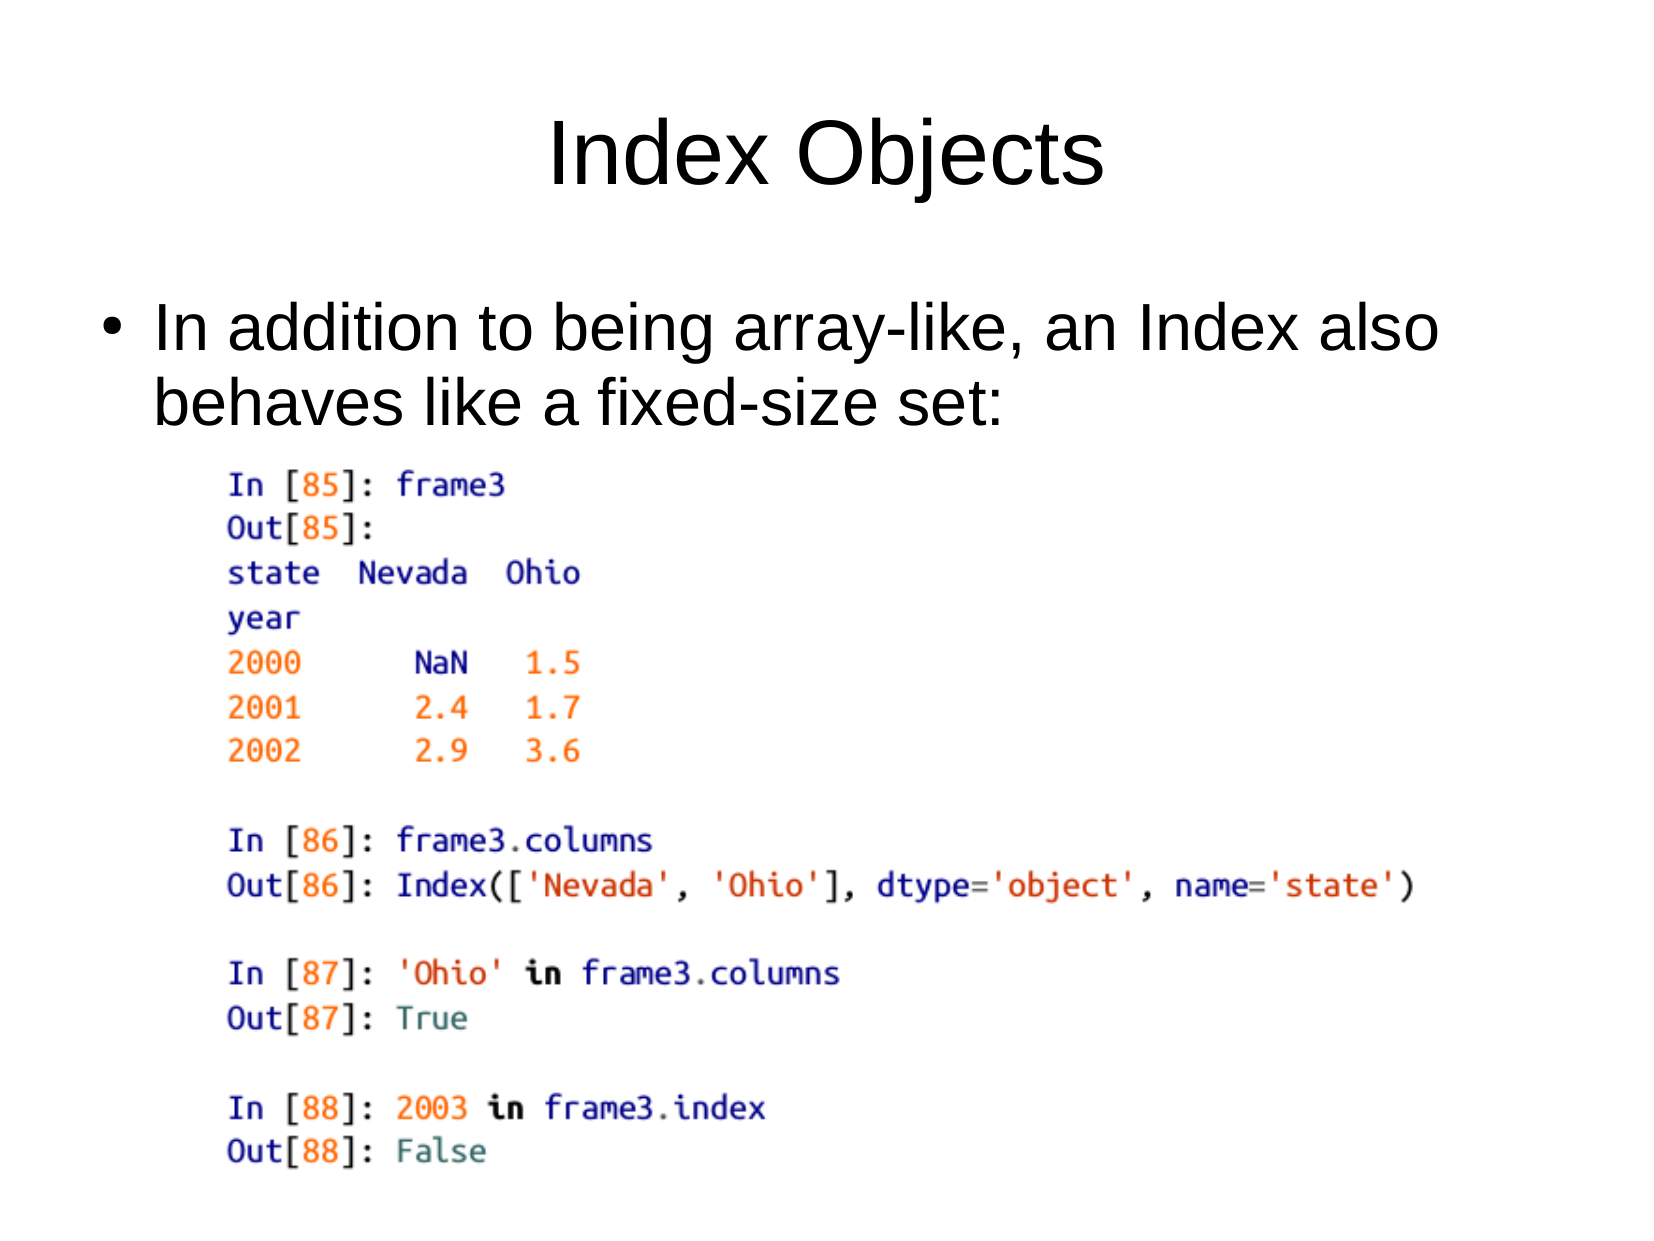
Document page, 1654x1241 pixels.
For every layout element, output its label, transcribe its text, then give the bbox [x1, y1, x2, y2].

title Index Objects [82, 49, 1571, 257]
list In addition to being array-like, an Index also behaves like a fixed-size set: [82, 290, 1571, 1010]
picture [220, 457, 1426, 1186]
